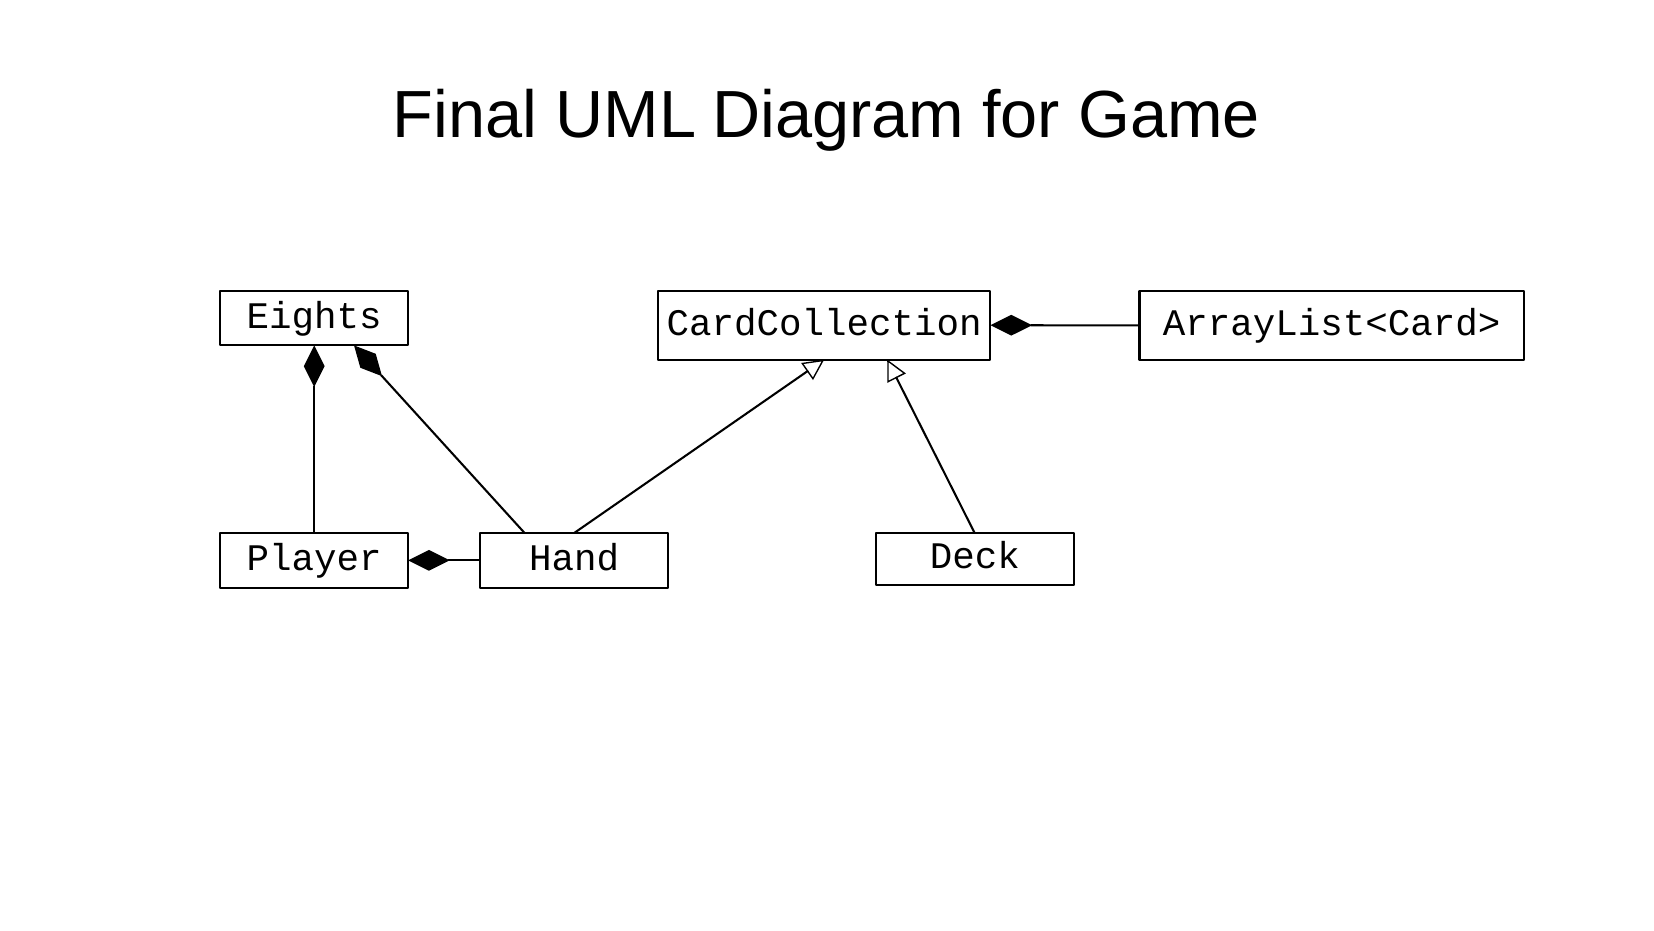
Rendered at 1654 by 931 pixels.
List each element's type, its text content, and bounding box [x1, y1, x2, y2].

text_box Hand [480, 533, 668, 588]
text_box CardCollection [657, 290, 991, 360]
title Final UML Diagram for Game [82, 37, 1571, 193]
text_box Eights [220, 290, 409, 346]
text_box Player [220, 533, 409, 588]
text_box ArrayList<Card> [1139, 290, 1524, 360]
text_box Deck [875, 533, 1074, 585]
